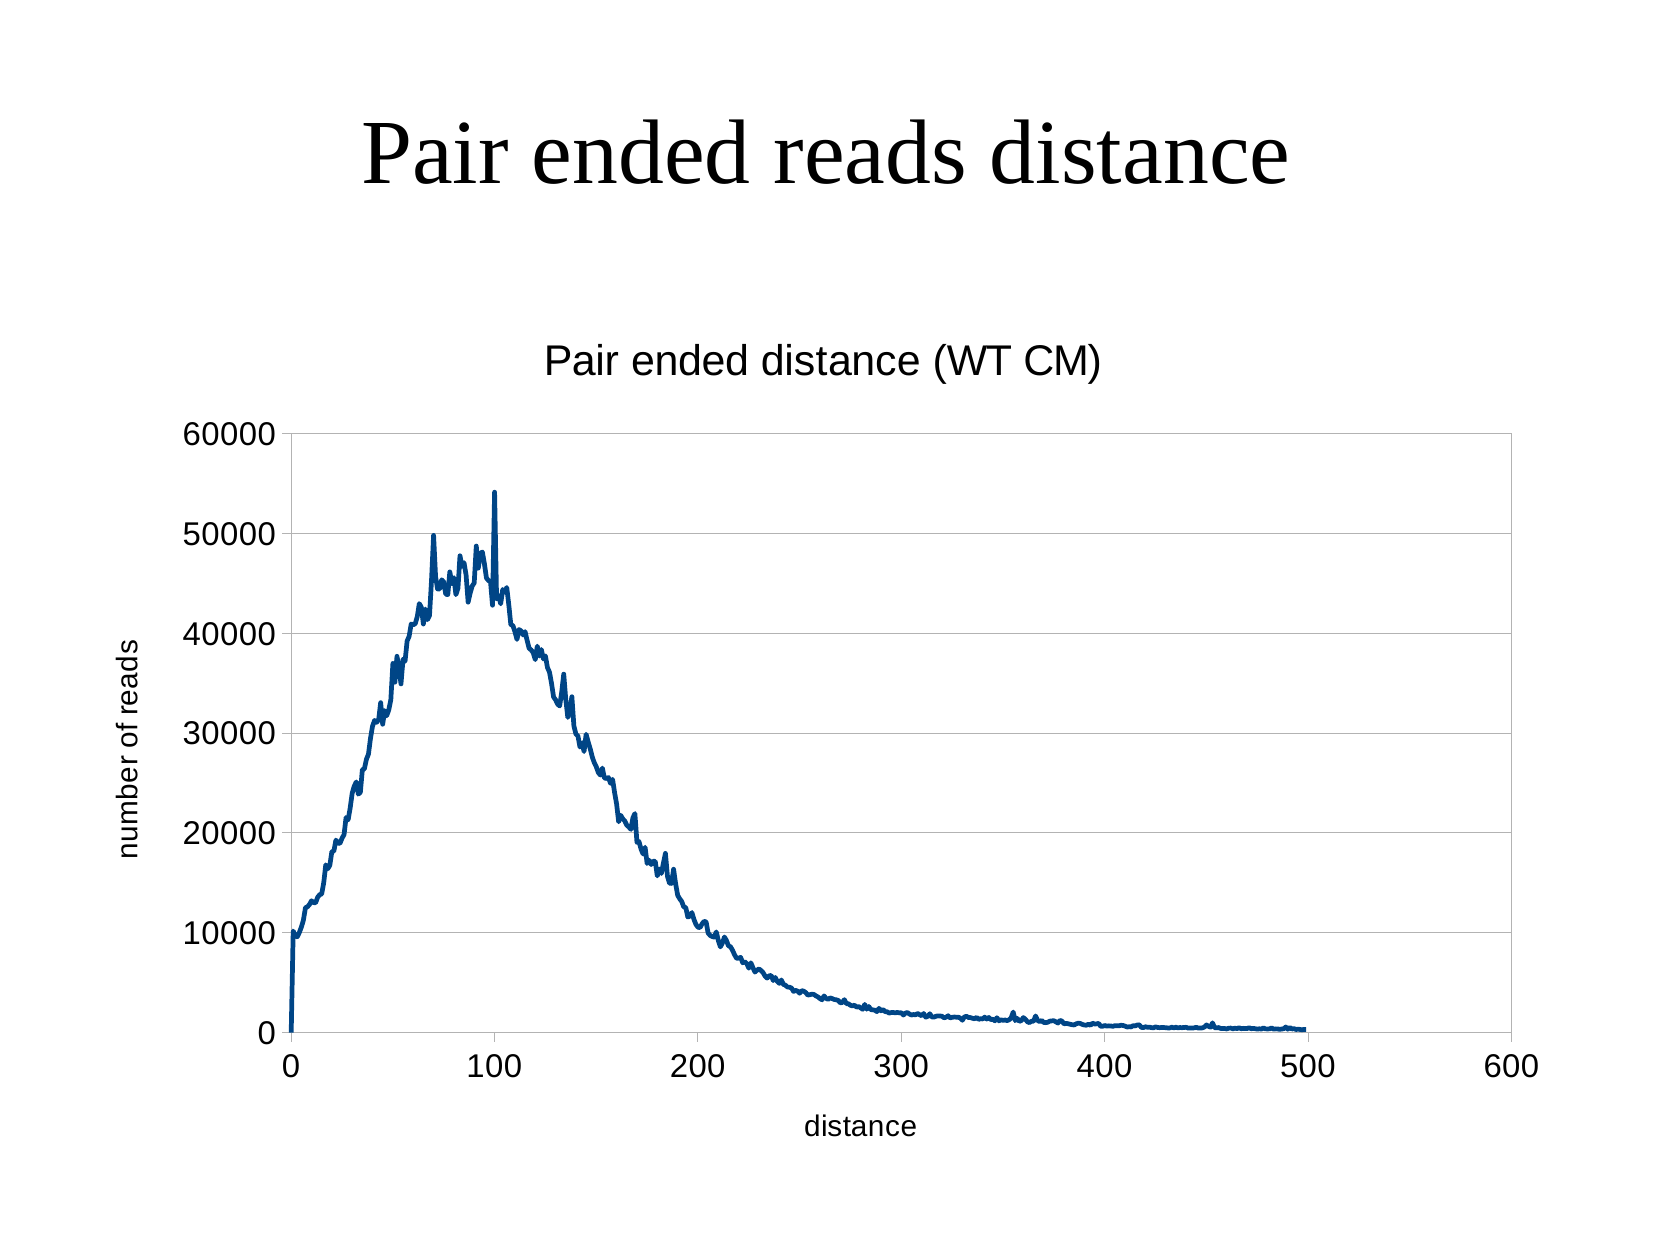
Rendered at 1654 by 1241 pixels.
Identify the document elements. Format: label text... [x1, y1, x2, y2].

chart [75, 299, 1570, 1177]
title Pair ended reads distance [82, 49, 1571, 257]
